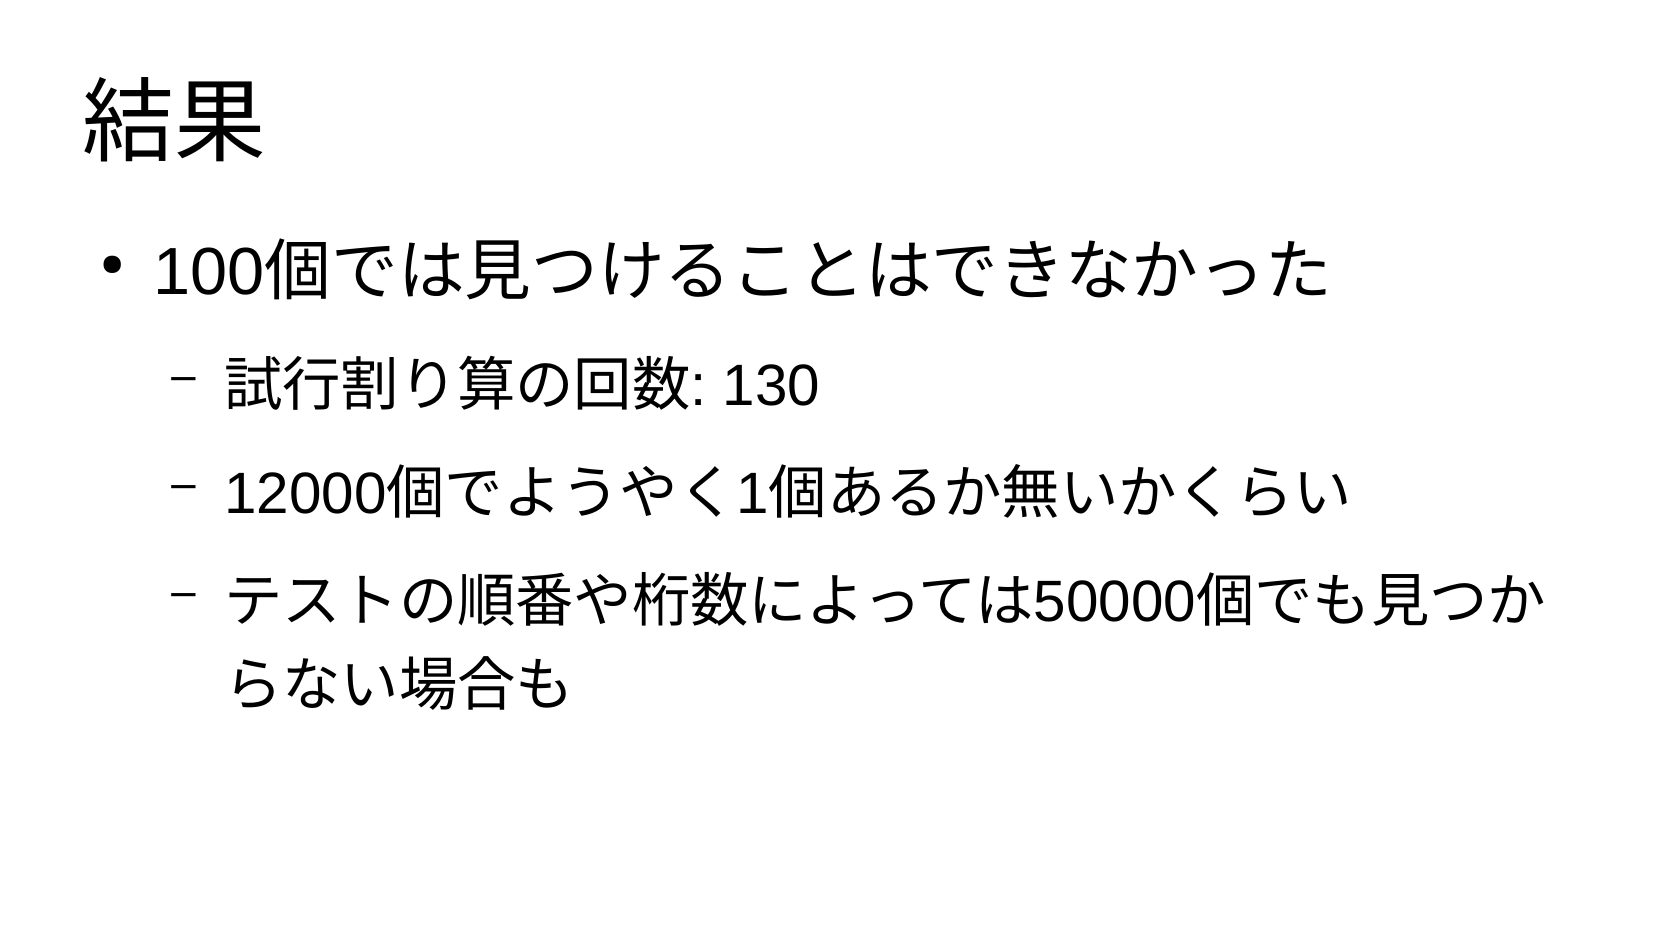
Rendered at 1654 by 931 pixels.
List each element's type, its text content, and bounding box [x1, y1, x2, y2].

title 結果 [82, 37, 1571, 193]
list 100個では見つけることはできなかった 試行割り算の回数: 130 12000個でようやく1個あるか無いかくらい テストの順番や桁数によっては50000個でも見つからない場合も [82, 217, 1571, 758]
